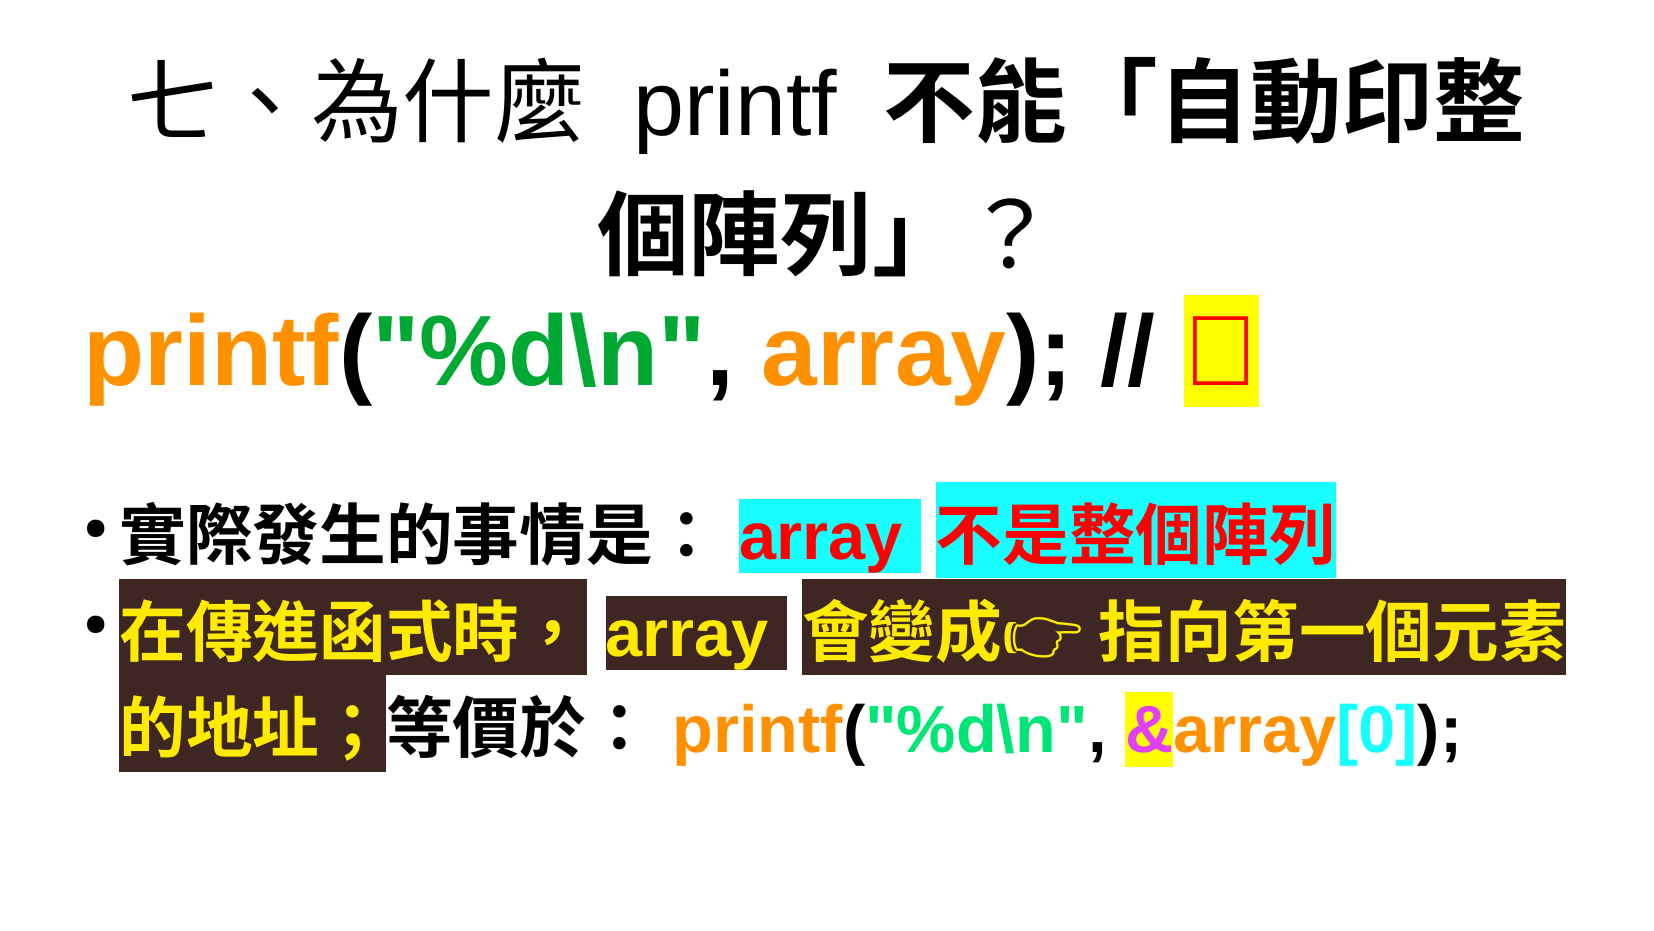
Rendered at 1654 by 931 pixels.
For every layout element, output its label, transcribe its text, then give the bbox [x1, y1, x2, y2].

subtitle printf("%d\n", array); // ❌ 實際發生的事情是：array 不是整個陣列 在傳進函式時，array 會變成👉 指向第一個元素的地址；等價於：printf("%d\n", &array[0]); [83, 295, 1572, 891]
title 七、為什麼 printf 不能「自動印整個陣列」？ [82, 29, 1571, 296]
